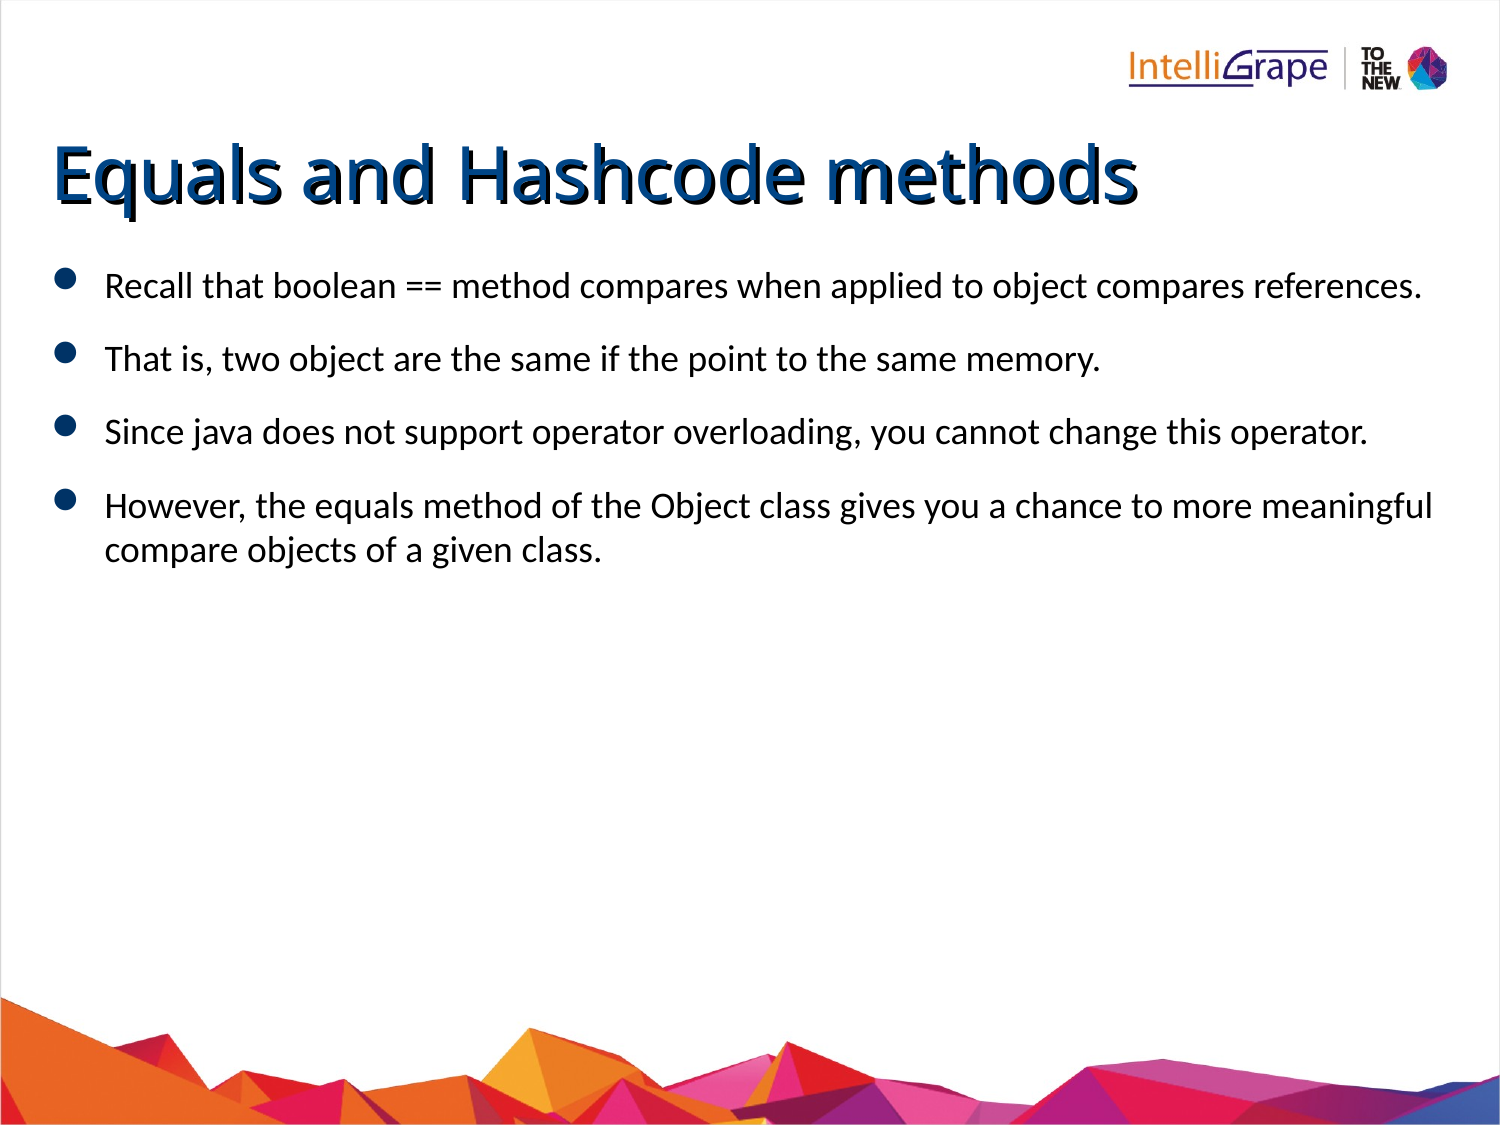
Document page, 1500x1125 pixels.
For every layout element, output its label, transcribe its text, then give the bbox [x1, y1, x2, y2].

picture [0, 0, 1500, 1125]
text_box Recall that boolean == method compares when applied to object compares references. That is, two object are the same if the point to the same memory. Since java does not support operator overloading, you cannot change this operator. However, the equals method of the Object class gives you a chance to more meaningful compare objects of a given class. [35, 253, 1450, 1125]
text_box Equals and Hashcode methods [35, 118, 1477, 234]
